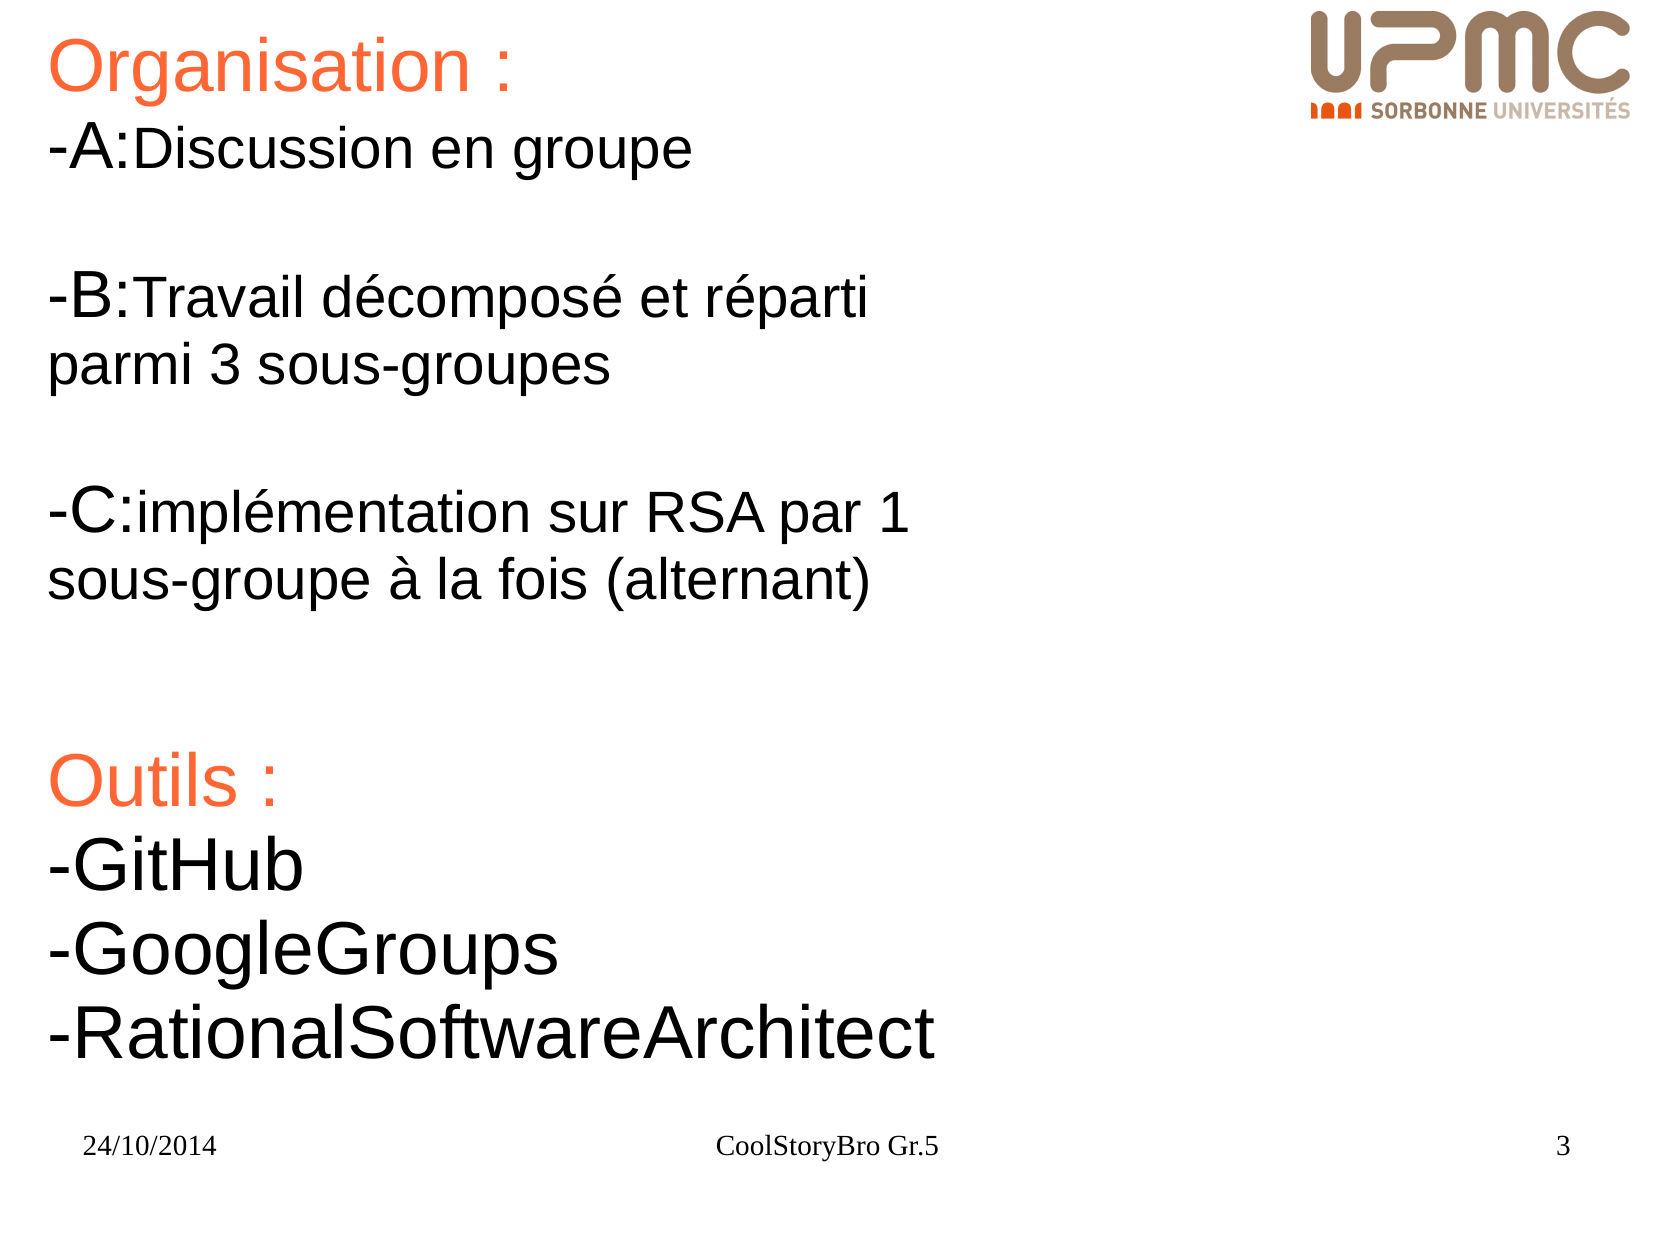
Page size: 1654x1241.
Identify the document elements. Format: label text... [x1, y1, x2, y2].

title Outils : -GitHub -GoogleGroups -RationalSoftwareArchitect [47, 738, 1252, 1075]
text_box [614, 307, 626, 378]
title Organisation : -A:Discussion en groupe -B:Travail décomposé et réparti parmi 3 sous-groupes -C:implémentation sur RSA par 1 sous-groupe à la fois (alternant) [47, 23, 1004, 612]
picture [1311, 11, 1630, 120]
